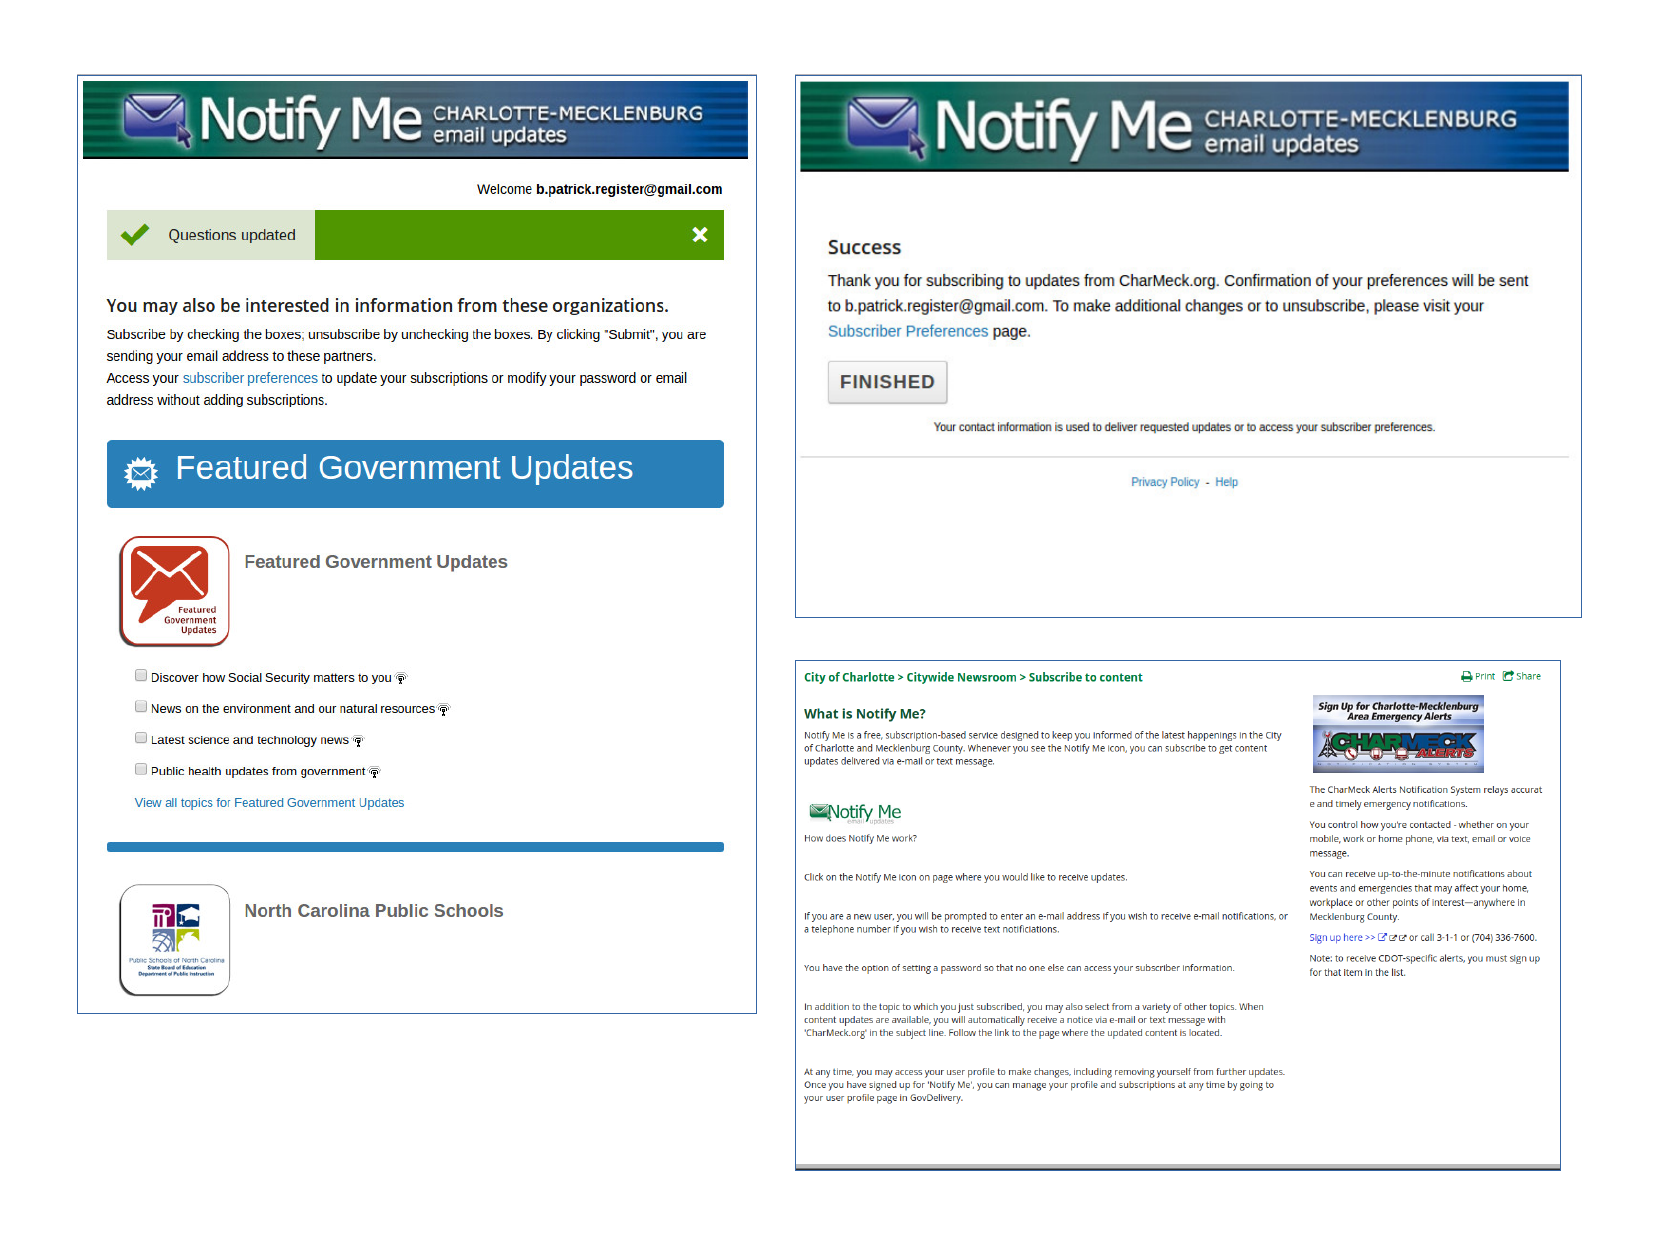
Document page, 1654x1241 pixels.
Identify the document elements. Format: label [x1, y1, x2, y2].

picture [795, 74, 1582, 618]
picture [77, 74, 757, 1014]
picture [795, 659, 1561, 1171]
